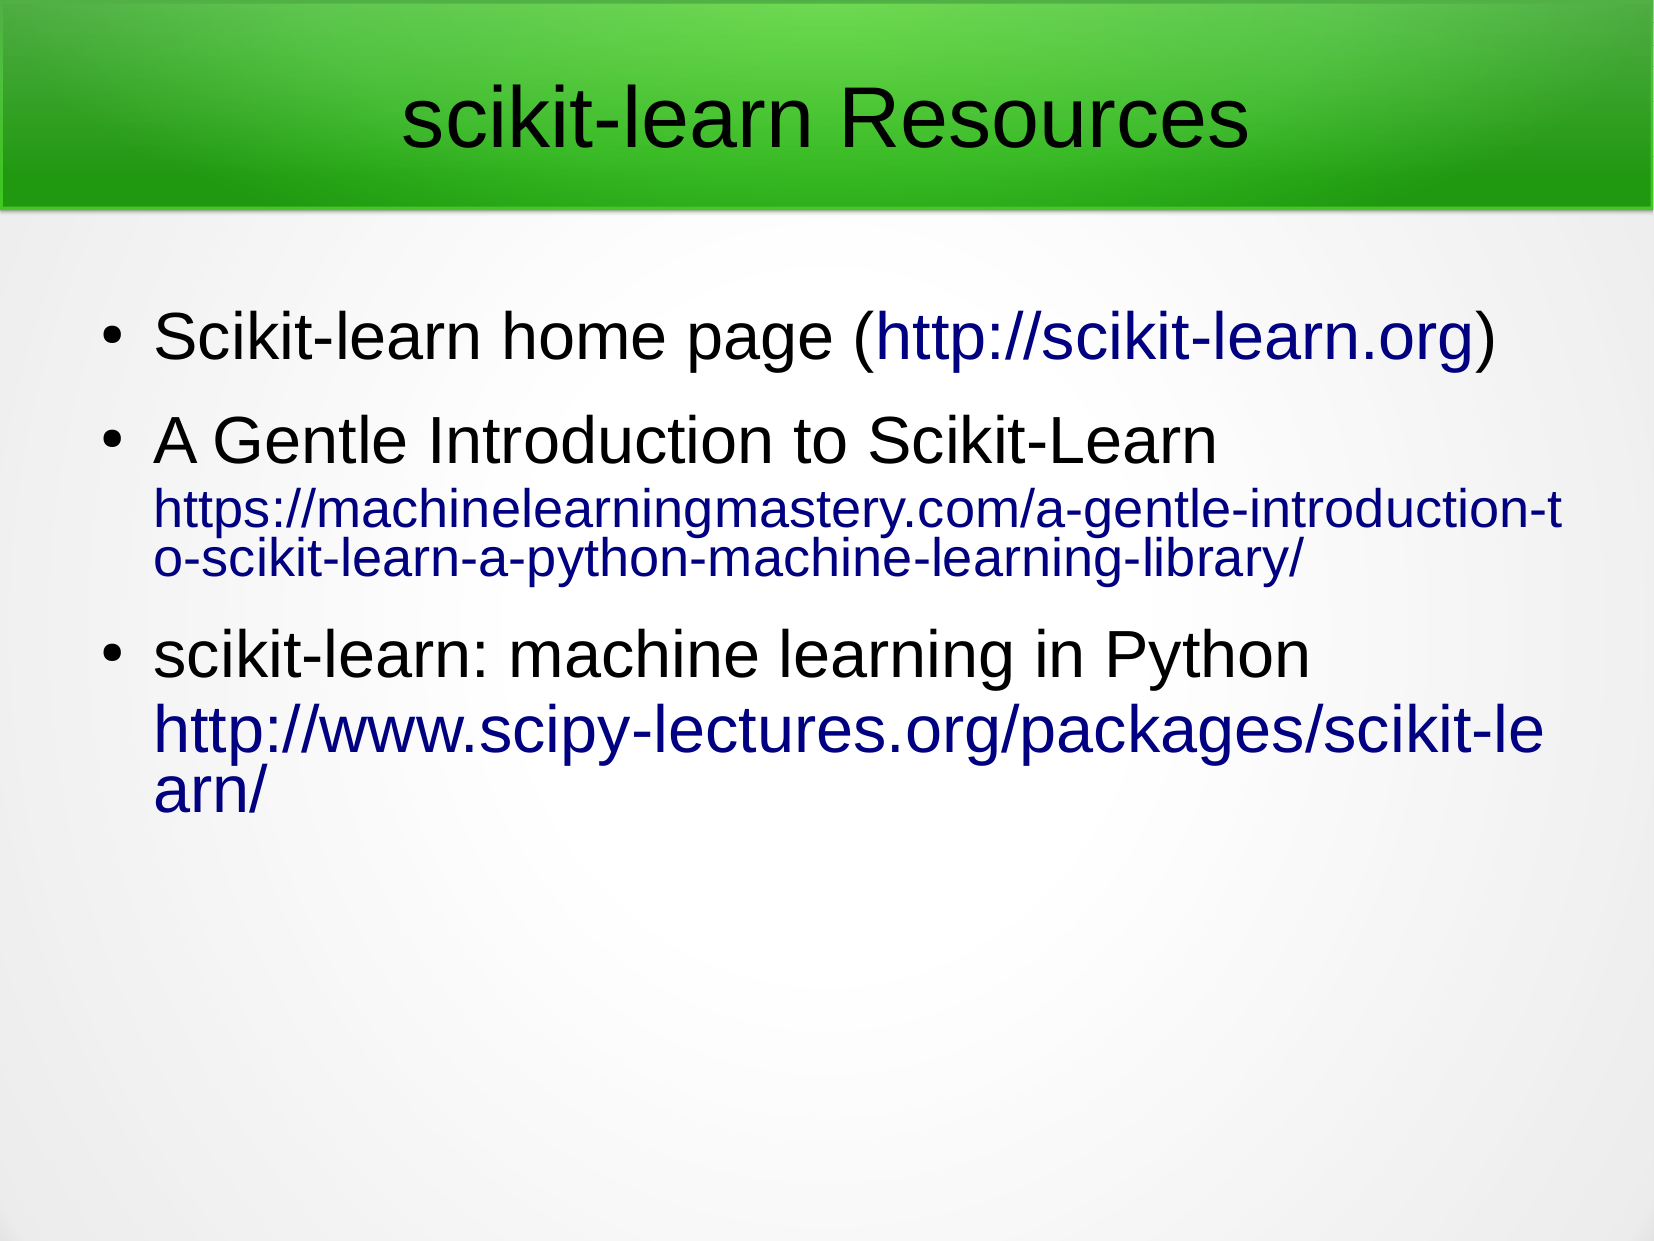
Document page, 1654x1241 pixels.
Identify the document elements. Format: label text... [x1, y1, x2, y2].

title scikit-learn Resources [82, 47, 1571, 189]
list Scikit-learn home page (http://scikit-learn.org) A Gentle Introduction to Scikit-Learn https://machinelearningmastery.com/a-gentle-introduction-to-scikit-learn-a-python-machine-learning-library/ scikit-learn: machine learning in Python http://www.scipy-lectures.org/packages/scikit-learn/ [82, 299, 1571, 1019]
